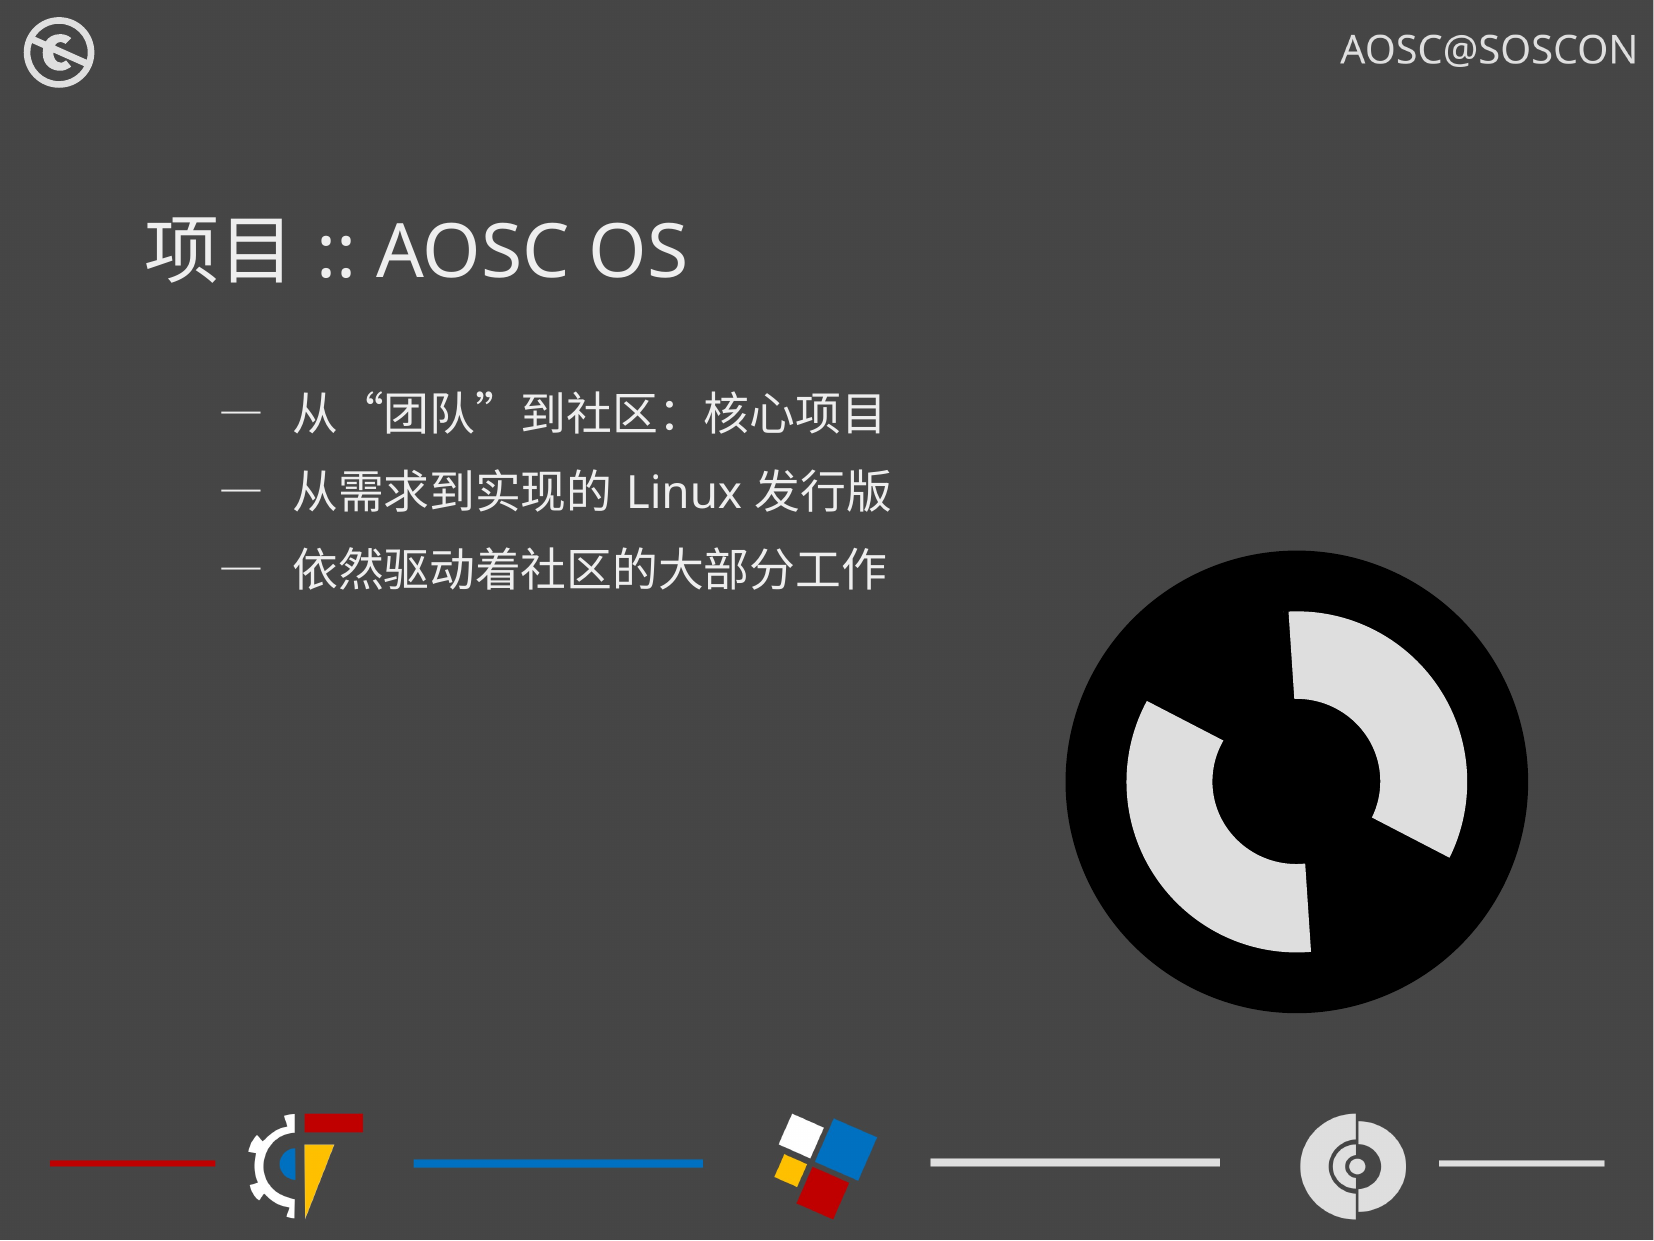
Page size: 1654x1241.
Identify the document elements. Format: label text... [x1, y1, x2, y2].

picture [0, 0, 1654, 1240]
text_box 项目:: AOSC OS — 从“团队”到社区：核心项目 — 从需求到实现的Linux发行版 — 依然驱动着社区的大部分工作 [129, 183, 1536, 1028]
